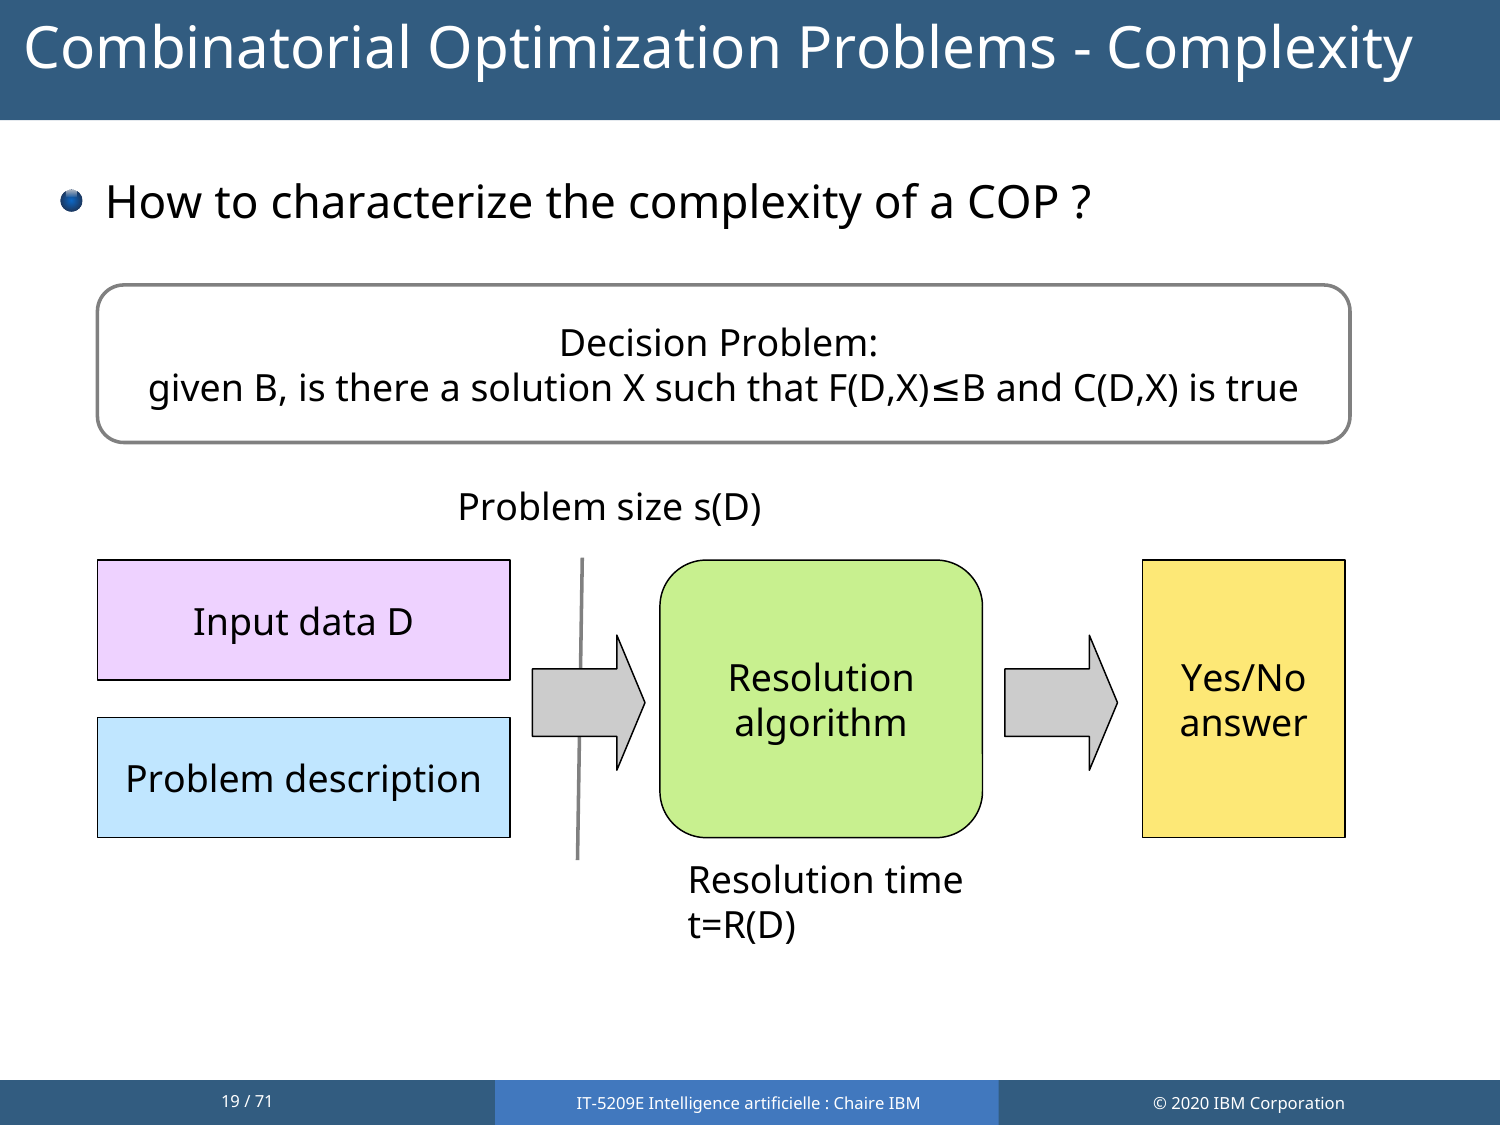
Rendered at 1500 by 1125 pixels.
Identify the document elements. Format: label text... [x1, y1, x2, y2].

title Combinatorial Optimization Problems - Complexity [0, 0, 1500, 121]
text_box Problem description [97, 717, 510, 838]
text_box Yes/No answer [1142, 560, 1346, 838]
text_box Input data D [97, 560, 510, 681]
list How to characterize the complexity of a COP ? [45, 165, 1441, 278]
text_box Resolution time t=R(D) [672, 848, 970, 954]
text_box Decision Problem: given B, is there a solution X such that F(D,X)≤B and C(D,X) is true [97, 284, 1351, 443]
text_box [532, 635, 646, 771]
text_box [1004, 635, 1118, 771]
text_box Resolution algorithm [659, 560, 983, 838]
text_box Problem size s(D) [442, 476, 792, 536]
